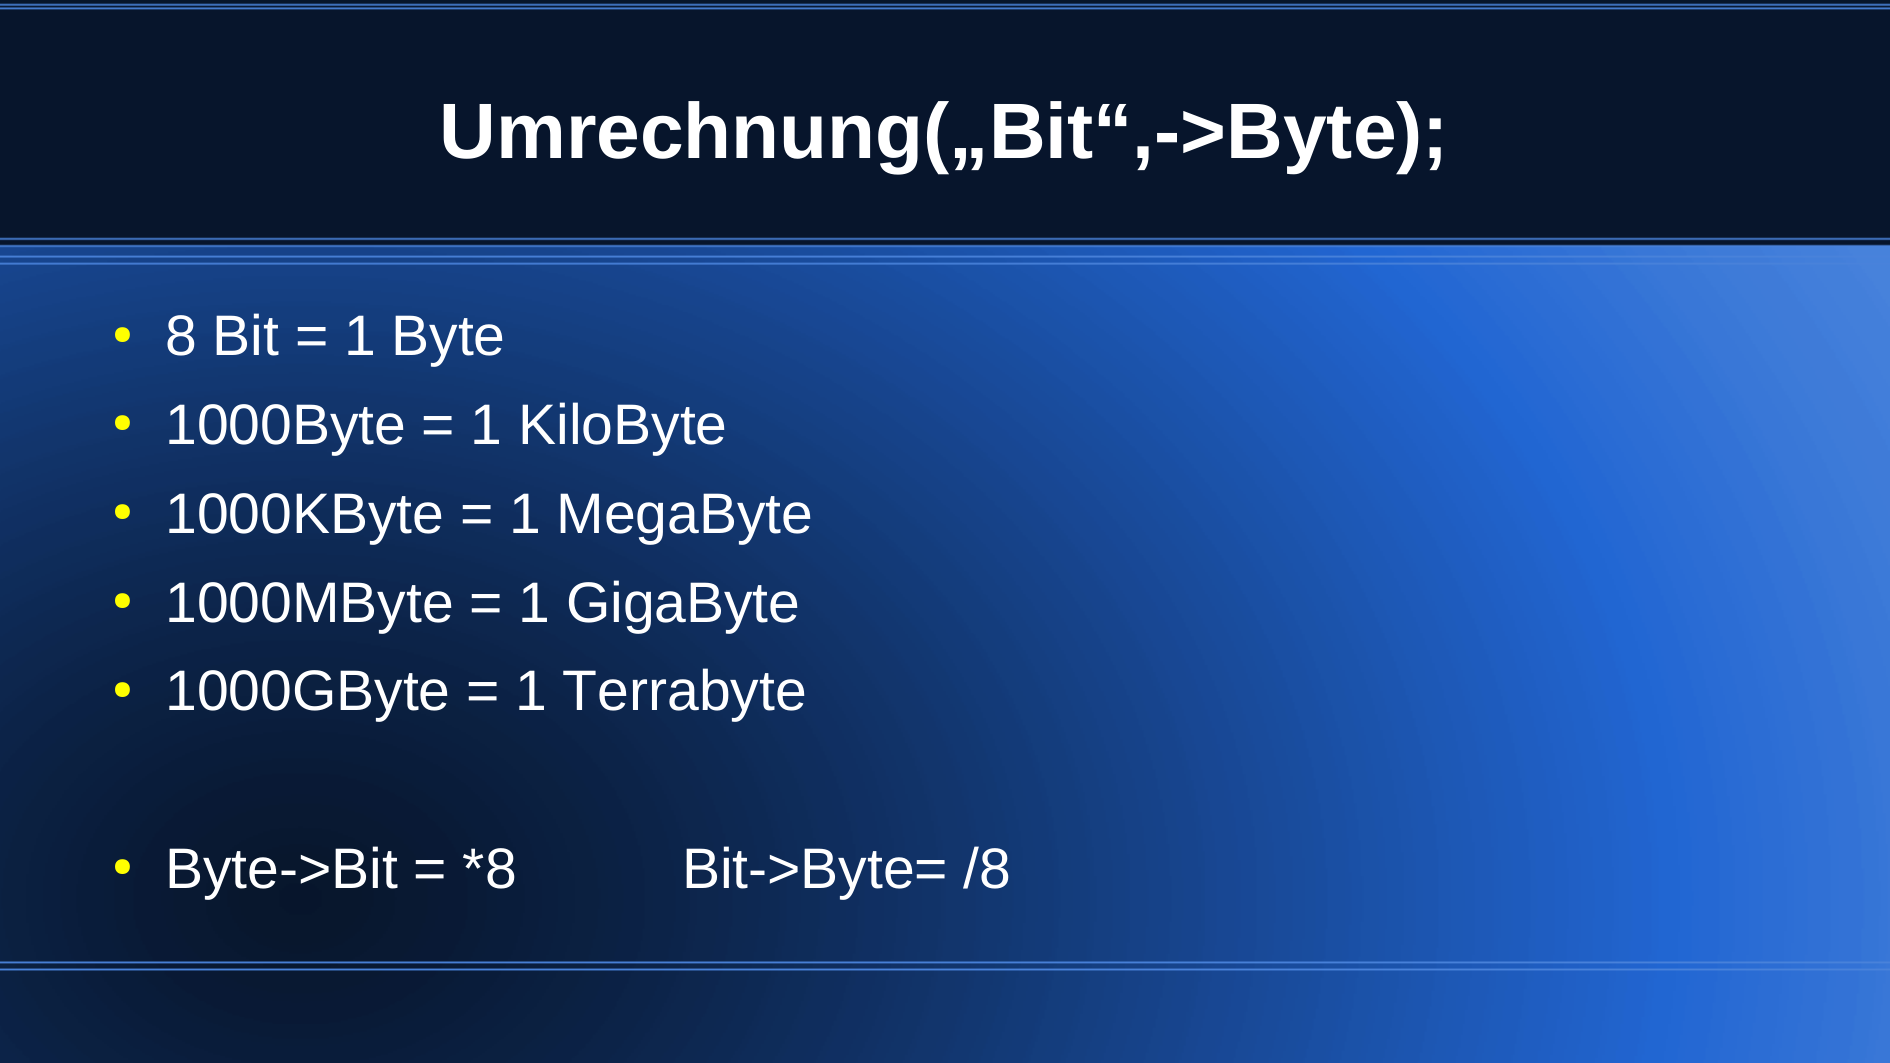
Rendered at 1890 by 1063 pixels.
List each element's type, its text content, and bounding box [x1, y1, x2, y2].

title Umrechnung(„Bit“,->Byte); [94, 42, 1796, 220]
list 8 Bit = 1 Byte 1000Byte = 1 KiloByte 1000KByte = 1 MegaByte 1000MByte = 1 GigaByte 1000GByte = 1 Terrabyte Byte->Bit = *8 Bit->Byte= /8 [94, 304, 1796, 907]
picture [0, 0, 1890, 1063]
